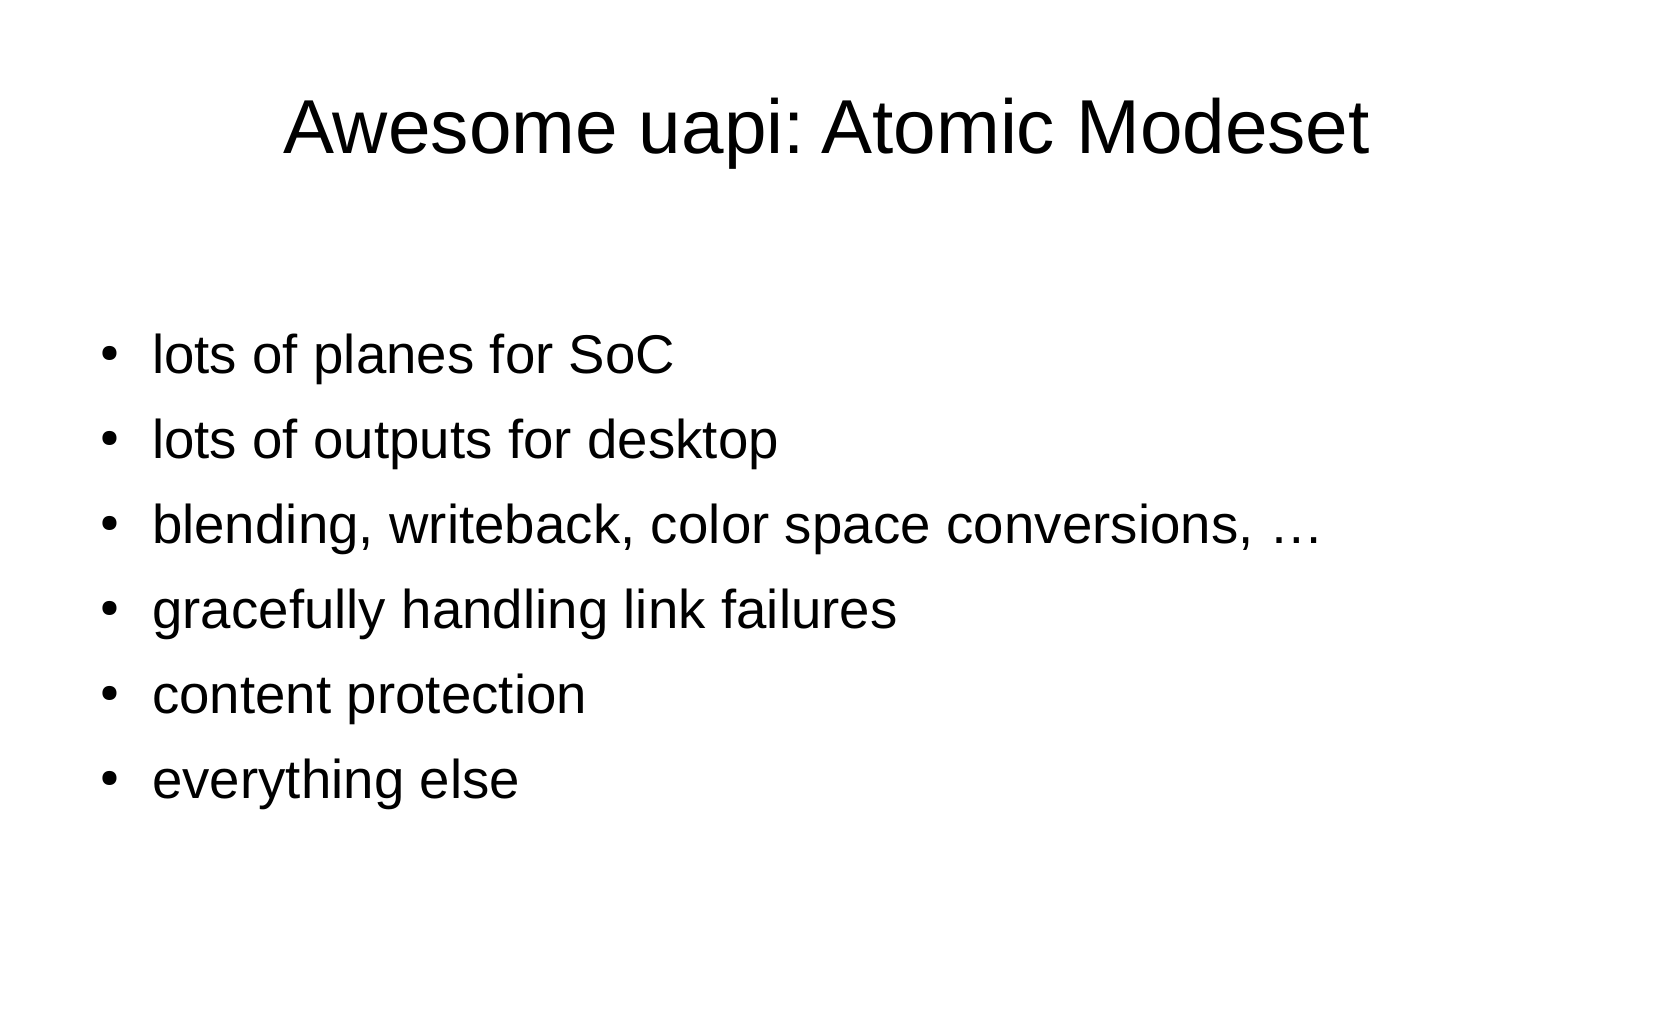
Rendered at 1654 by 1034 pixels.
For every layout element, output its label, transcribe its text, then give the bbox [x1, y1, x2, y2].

list lots of planes for SoC lots of outputs for desktop blending, writeback, color space conversions, … gracefully handling link failures content protection everything else [82, 324, 1571, 815]
title Awesome uapi: Atomic Modeset [82, 41, 1571, 214]
